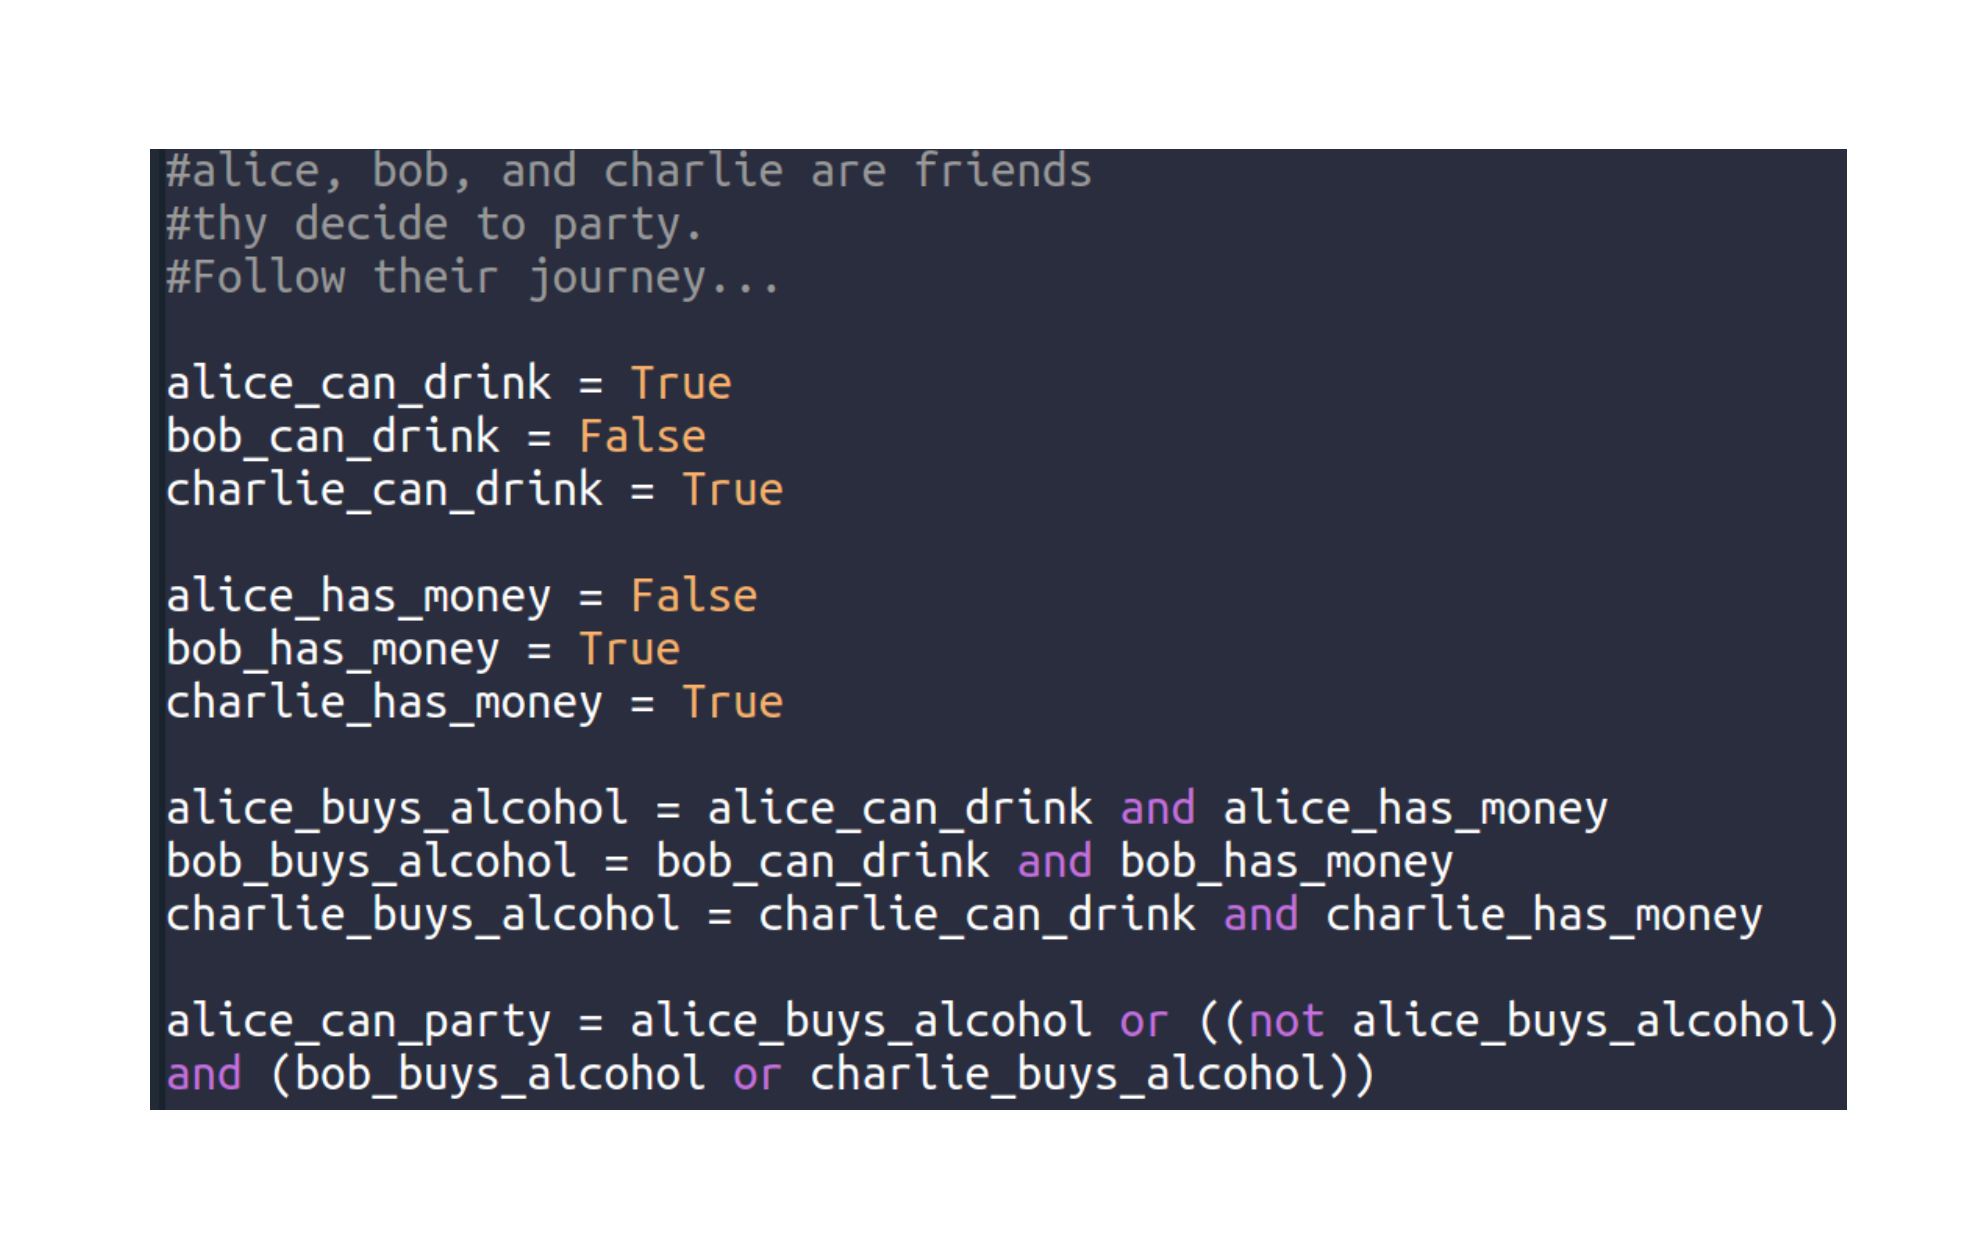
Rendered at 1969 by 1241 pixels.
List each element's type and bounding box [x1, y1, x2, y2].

picture [150, 149, 1847, 1111]
